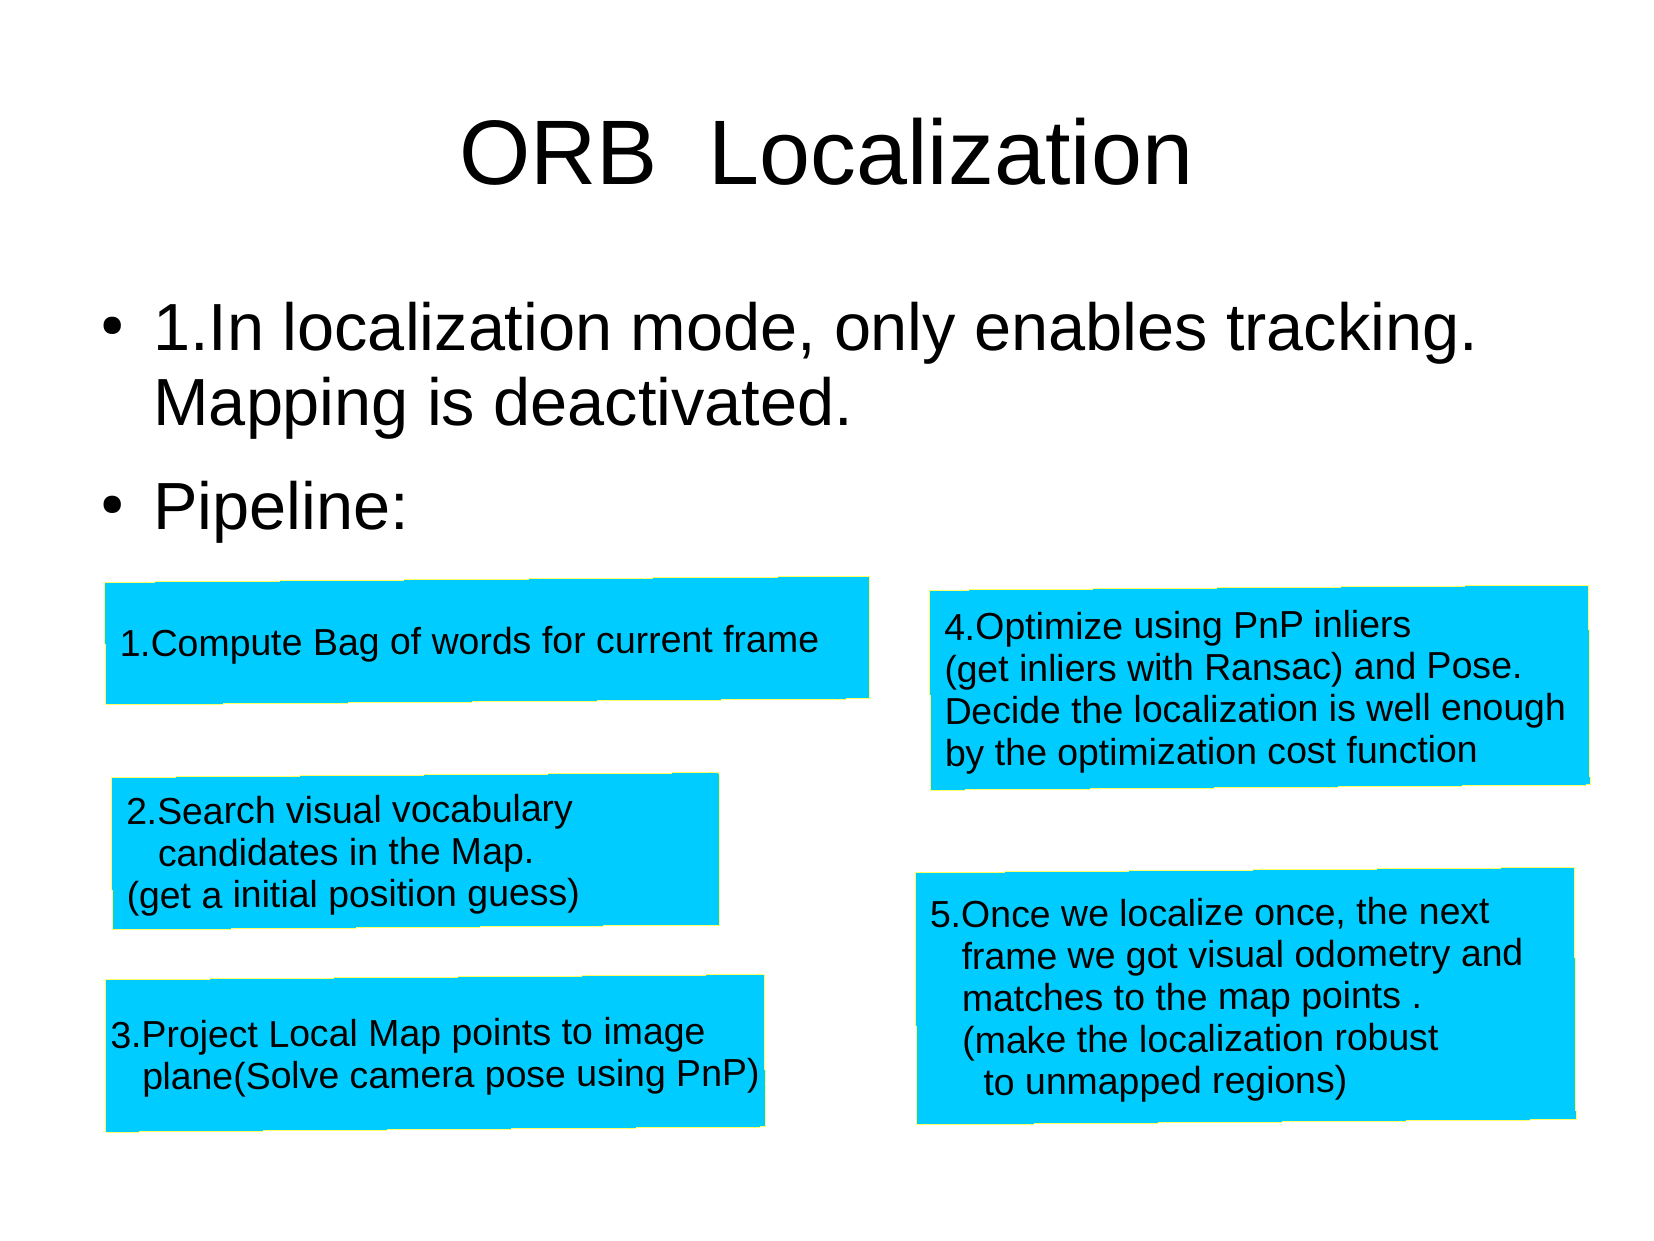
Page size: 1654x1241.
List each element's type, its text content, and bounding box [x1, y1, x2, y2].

text_box 3.Project Local Map points to image plane(Solve camera pose using PnP) [105, 974, 766, 1133]
list 1.In localization mode, only enables tracking. Mapping is deactivated. Pipeline: [82, 290, 1571, 1010]
text_box 2.Search visual vocabulary candidates in the Map. (get a initial position guess) [111, 772, 720, 930]
text_box 1.Compute Bag of words for current frame [104, 576, 871, 705]
text_box 4.Optimize using PnP inliers (get inliers with Ransac) and Pose. Decide the localization is well enough by the optimization cost function [929, 585, 1591, 791]
title ORB Localization [82, 49, 1571, 257]
text_box 5.Once we localize once, the next frame we got visual odometry and matches to the map points . (make the localization robust to unmapped regions) [915, 867, 1577, 1125]
